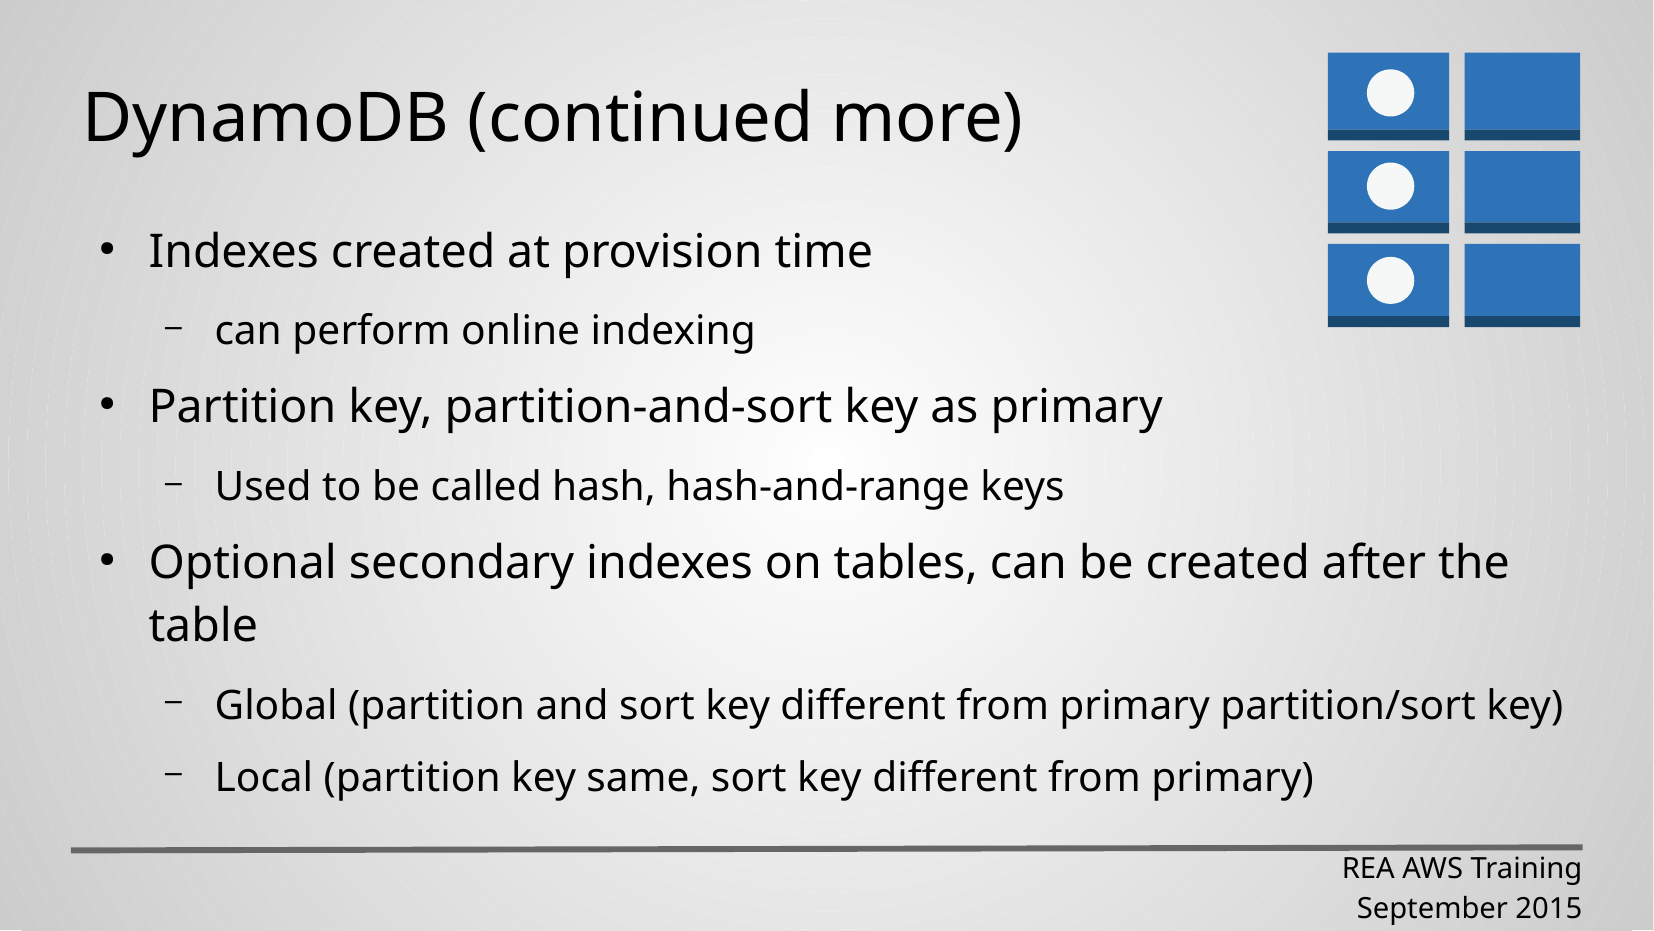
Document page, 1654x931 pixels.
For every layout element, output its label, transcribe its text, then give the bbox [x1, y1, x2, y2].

picture [1322, 51, 1583, 331]
list Indexes created at provision time can perform online indexing Partition key, partition-and-sort key as primary Used to be called hash, hash-and-range keys Optional secondary indexes on tables, can be created after the table Global (partition and sort key different from primary partition/sort key) Local (partition key same, sort key different from primary) [82, 217, 1571, 827]
title DynamoDB (continued more) [82, 37, 1571, 193]
